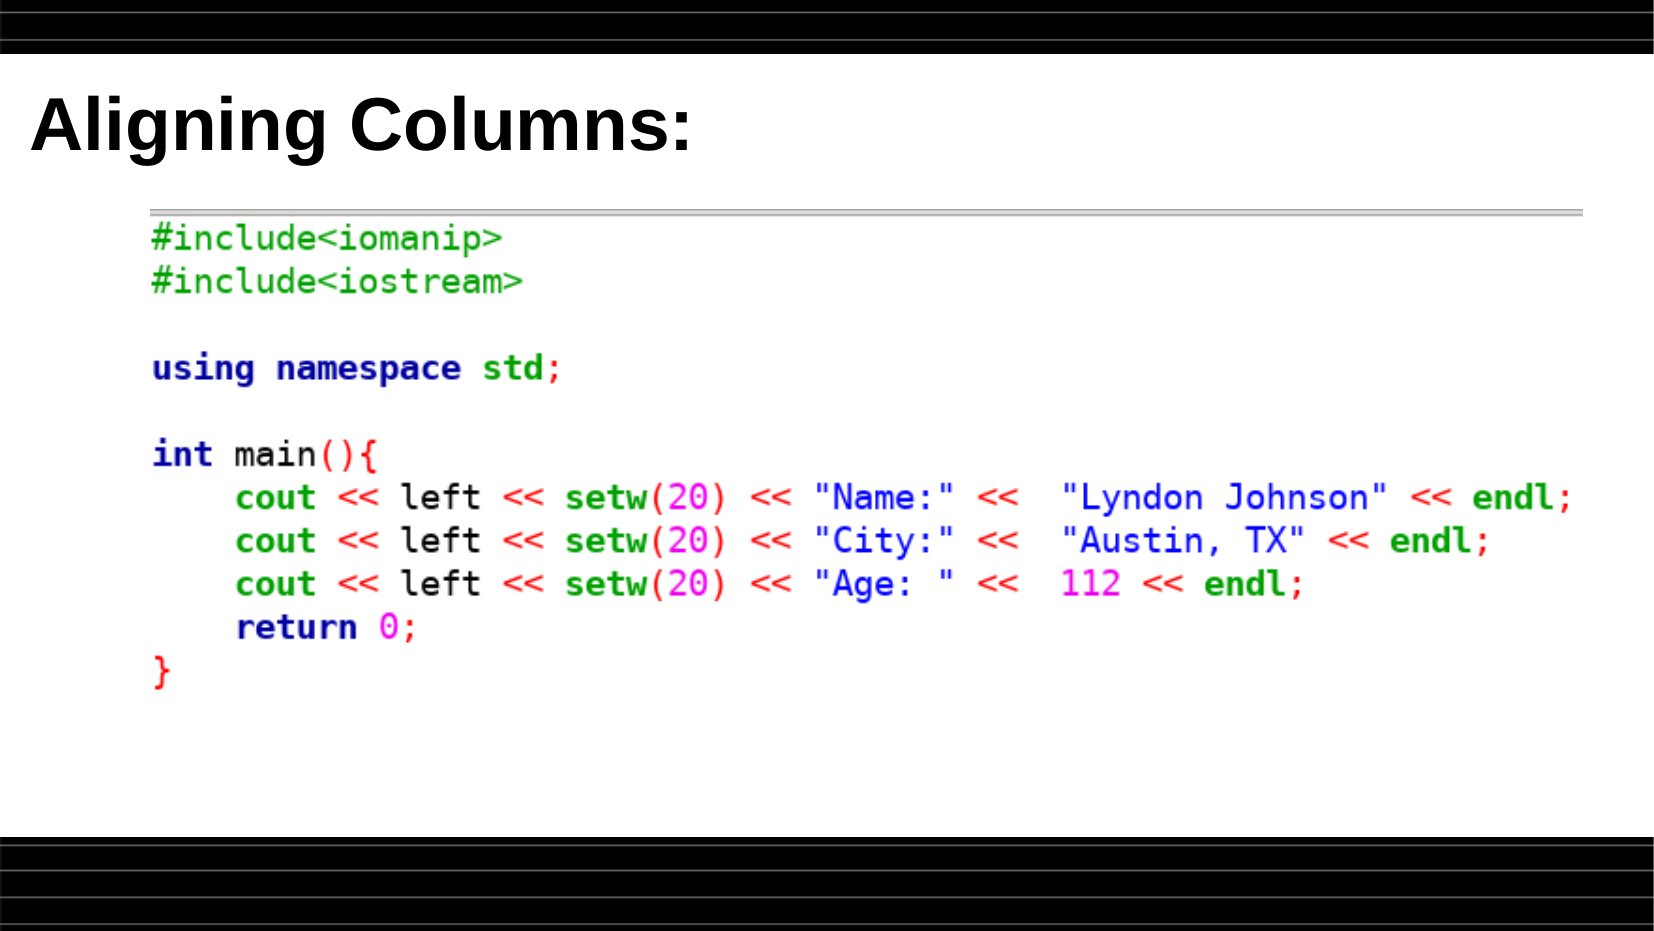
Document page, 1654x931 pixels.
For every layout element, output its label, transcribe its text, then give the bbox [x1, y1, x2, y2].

picture [0, 837, 1654, 931]
picture [150, 209, 1583, 706]
text_box Aligning Columns: [15, 75, 1591, 175]
picture [0, 0, 1654, 54]
